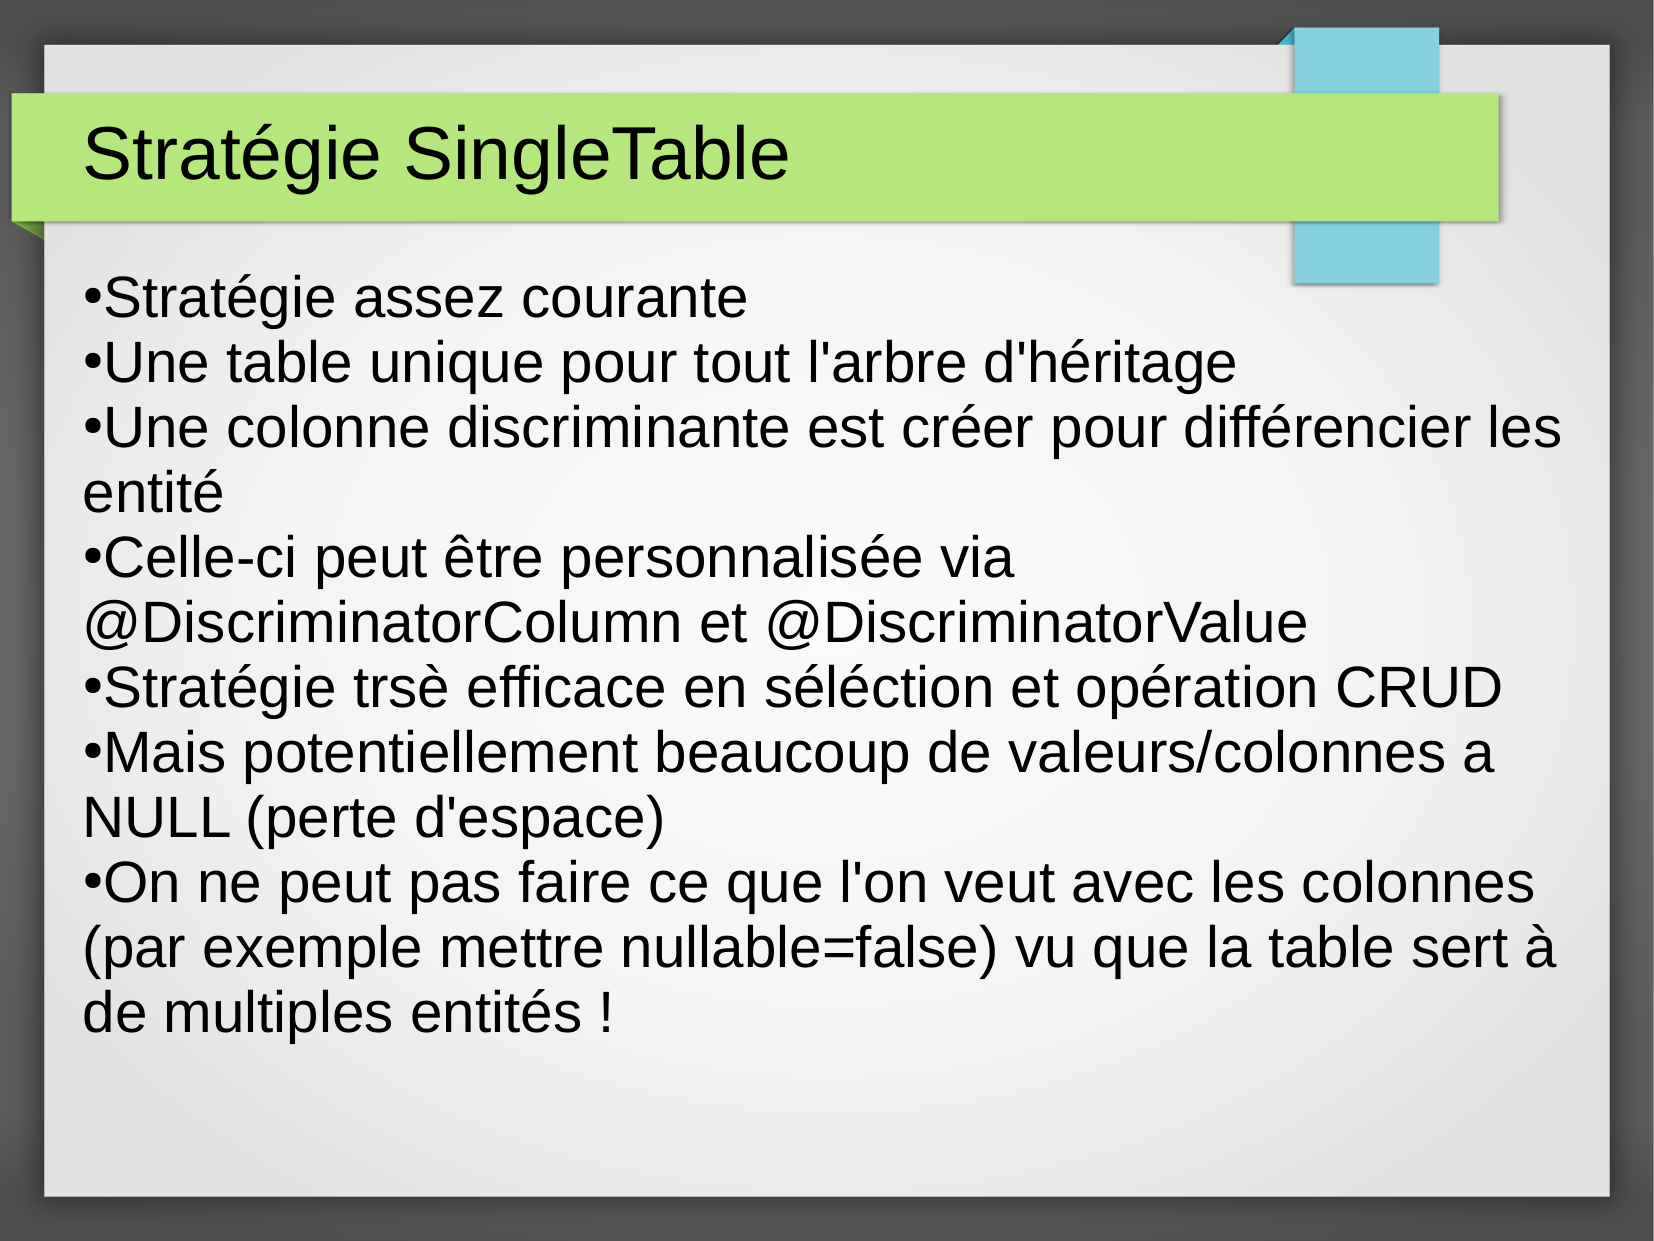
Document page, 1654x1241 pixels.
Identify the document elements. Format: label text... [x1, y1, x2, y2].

picture [0, 0, 1654, 1241]
subtitle Stratégie assez courante Une table unique pour tout l'arbre d'héritage Une colonne discriminante est créer pour différencier les entité Celle-ci peut être personnalisée via @DiscriminatorColumn et @DiscriminatorValue Stratégie trsè efficace en séléction et opération CRUD Mais potentiellement beaucoup de valeurs/colonnes a NULL (perte d'espace) On ne peut pas faire ce que l'on veut avec les colonnes (par exemple mettre nullable=false) vu que la table sert à de multiples entités ! [82, 264, 1571, 1045]
title Stratégie SingleTable [82, 94, 1264, 213]
